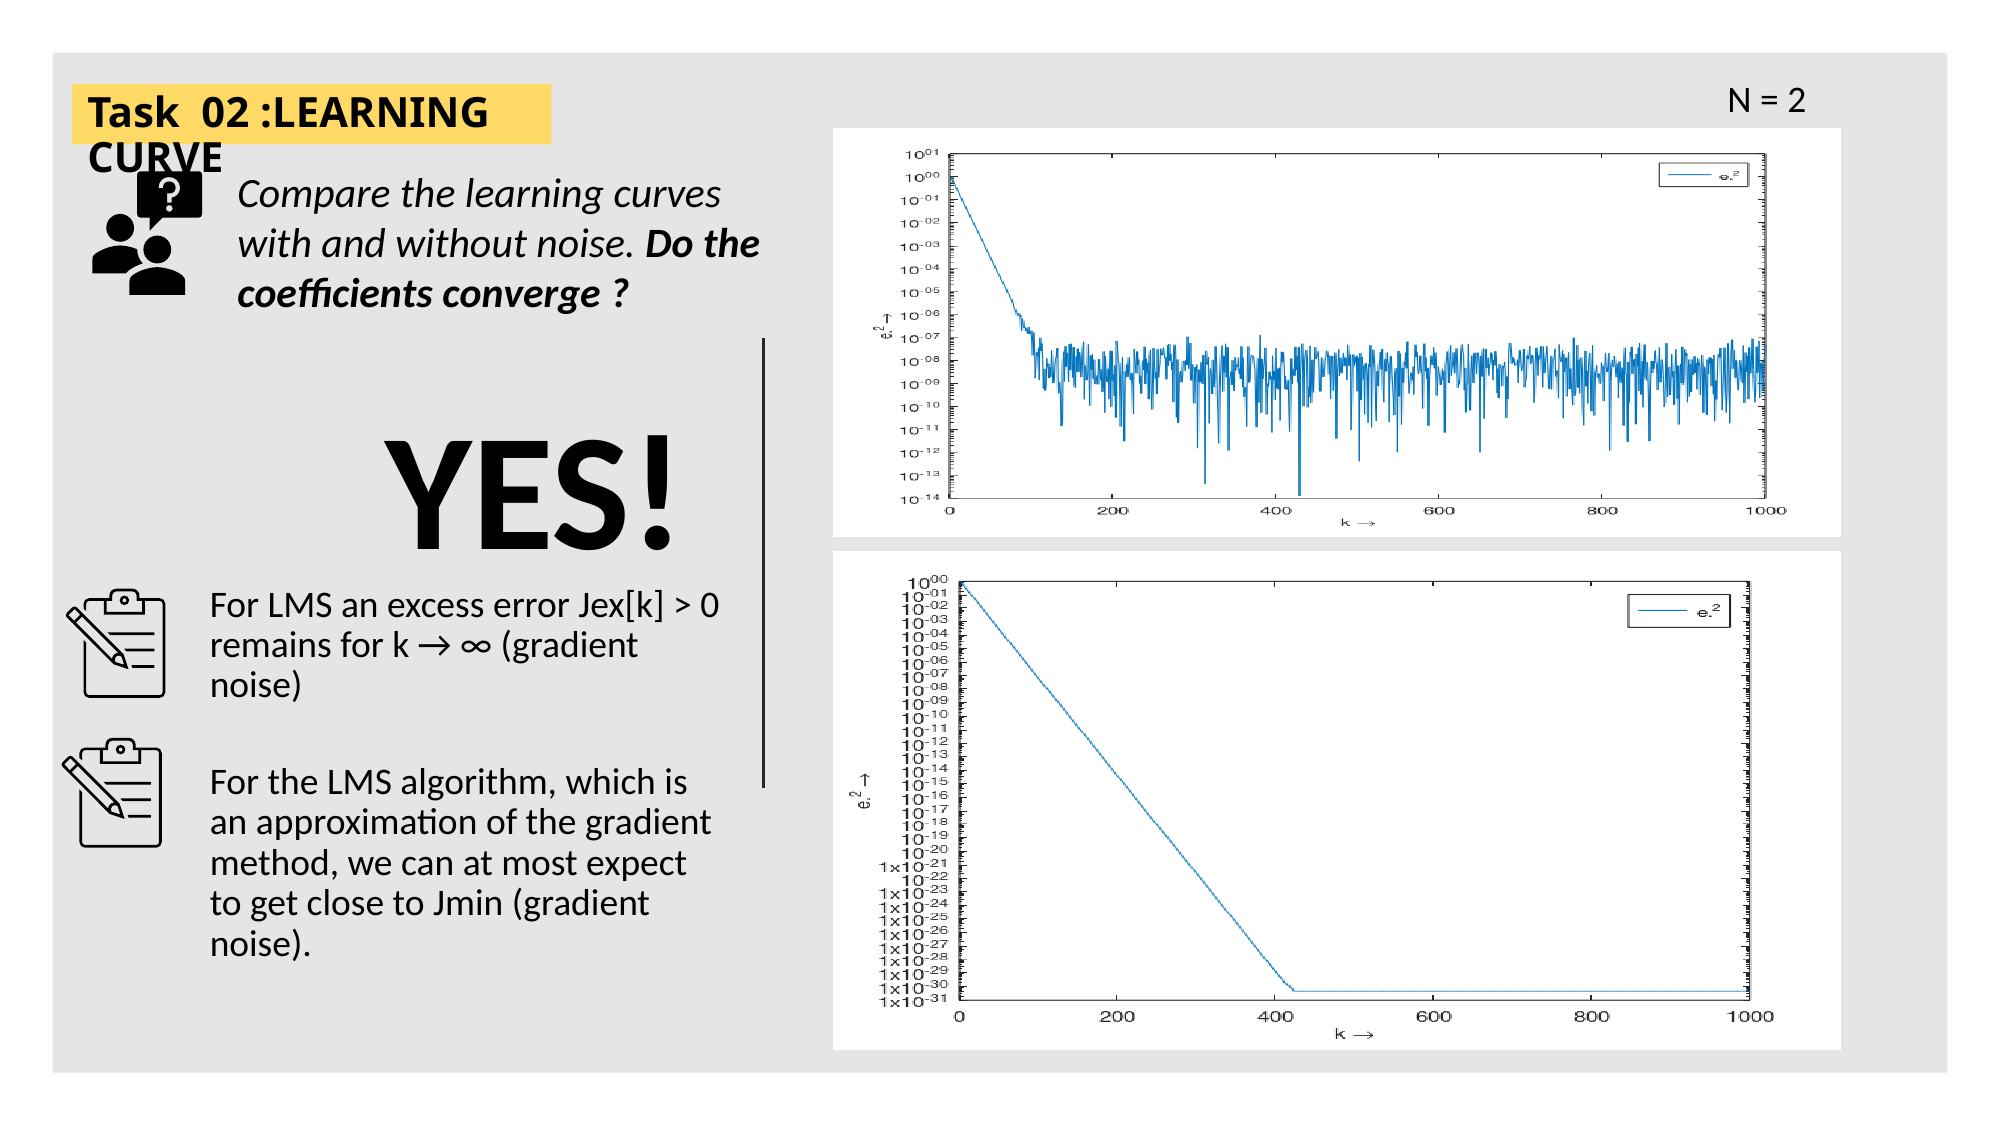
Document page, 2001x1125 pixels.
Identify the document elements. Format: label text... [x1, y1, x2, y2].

title Task 02 :LEARNING CURVE [72, 83, 552, 145]
picture [72, 158, 222, 309]
picture [49, 726, 184, 860]
text_box For the LMS algorithm, which is an approximation of the gradient method, we can at most expect to get close to Jmin (gradient noise). [194, 754, 728, 905]
text_box Compare the learning curves with and without noise. Do the coefficients converge ? [222, 158, 778, 325]
text_box [53, 53, 1947, 1073]
picture [54, 577, 187, 710]
picture [833, 551, 1841, 1050]
picture [833, 128, 1841, 537]
text_box For LMS an excess error Jex[k] > 0 remains for k → ∞ (gradient noise) [194, 577, 750, 748]
text_box N = 2 [1712, 67, 1841, 129]
text_box YES! [343, 374, 728, 577]
